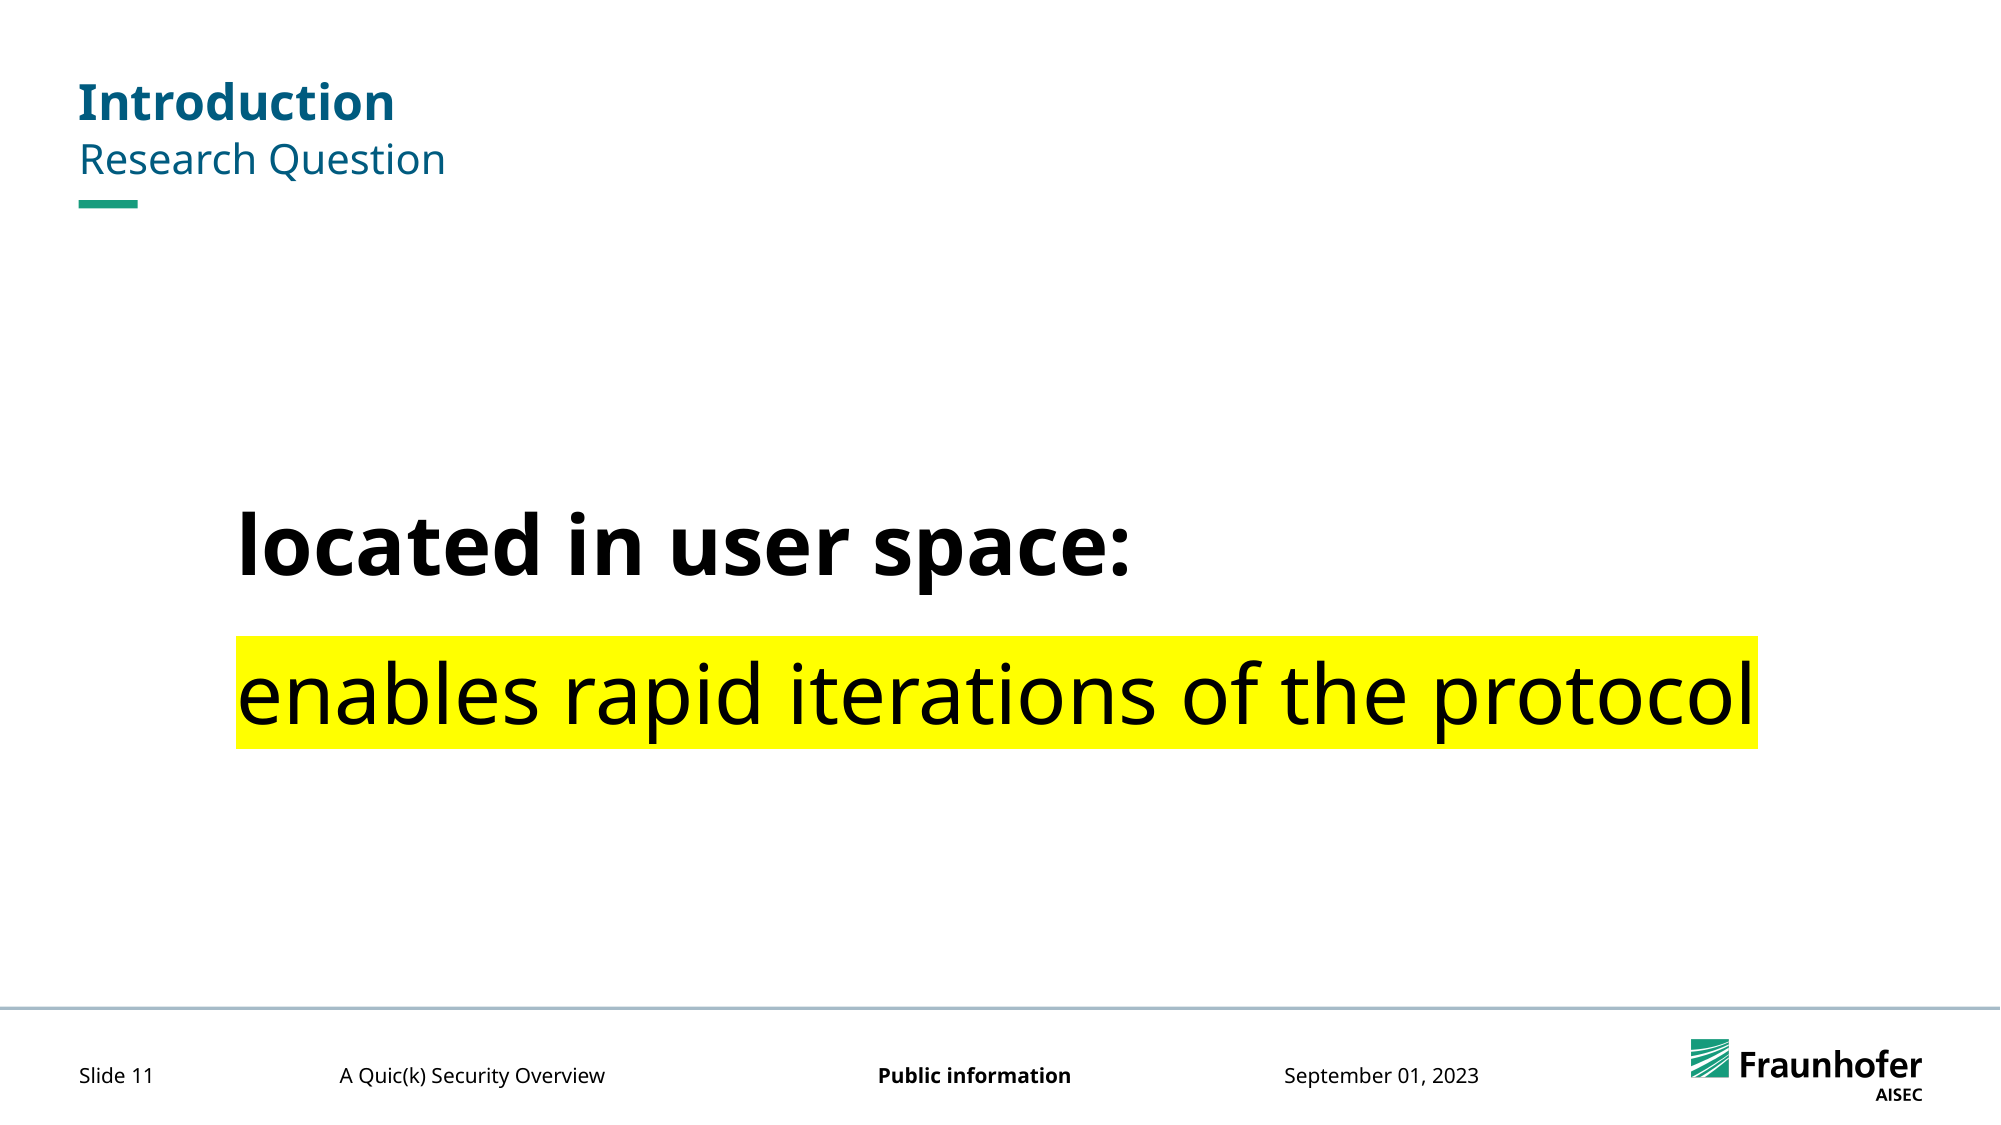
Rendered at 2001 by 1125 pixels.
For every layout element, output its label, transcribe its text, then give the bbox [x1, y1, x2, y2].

picture [1691, 1039, 1922, 1101]
list located in user space: enables rapid iterations of the protocol [236, 482, 1890, 768]
list Research Question [78, 127, 1922, 180]
title Introduction [78, 64, 1922, 127]
